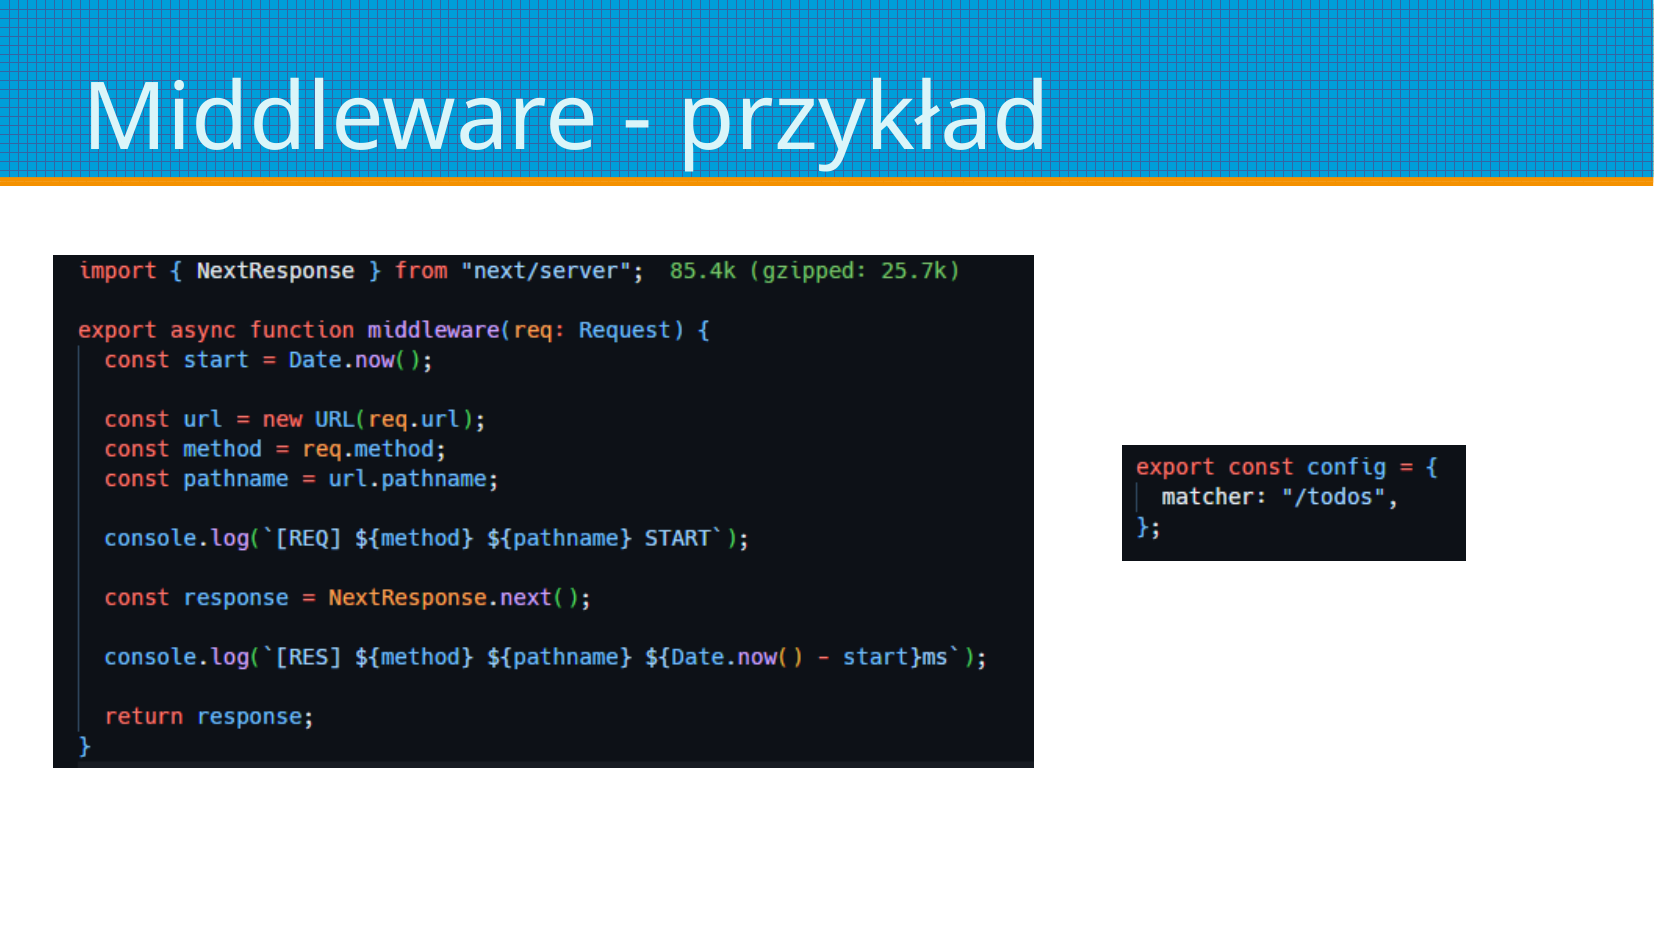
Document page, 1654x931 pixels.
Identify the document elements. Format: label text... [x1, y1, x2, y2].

picture [1122, 445, 1466, 562]
title Middleware - przykład [82, 14, 1571, 178]
picture [53, 255, 1034, 768]
